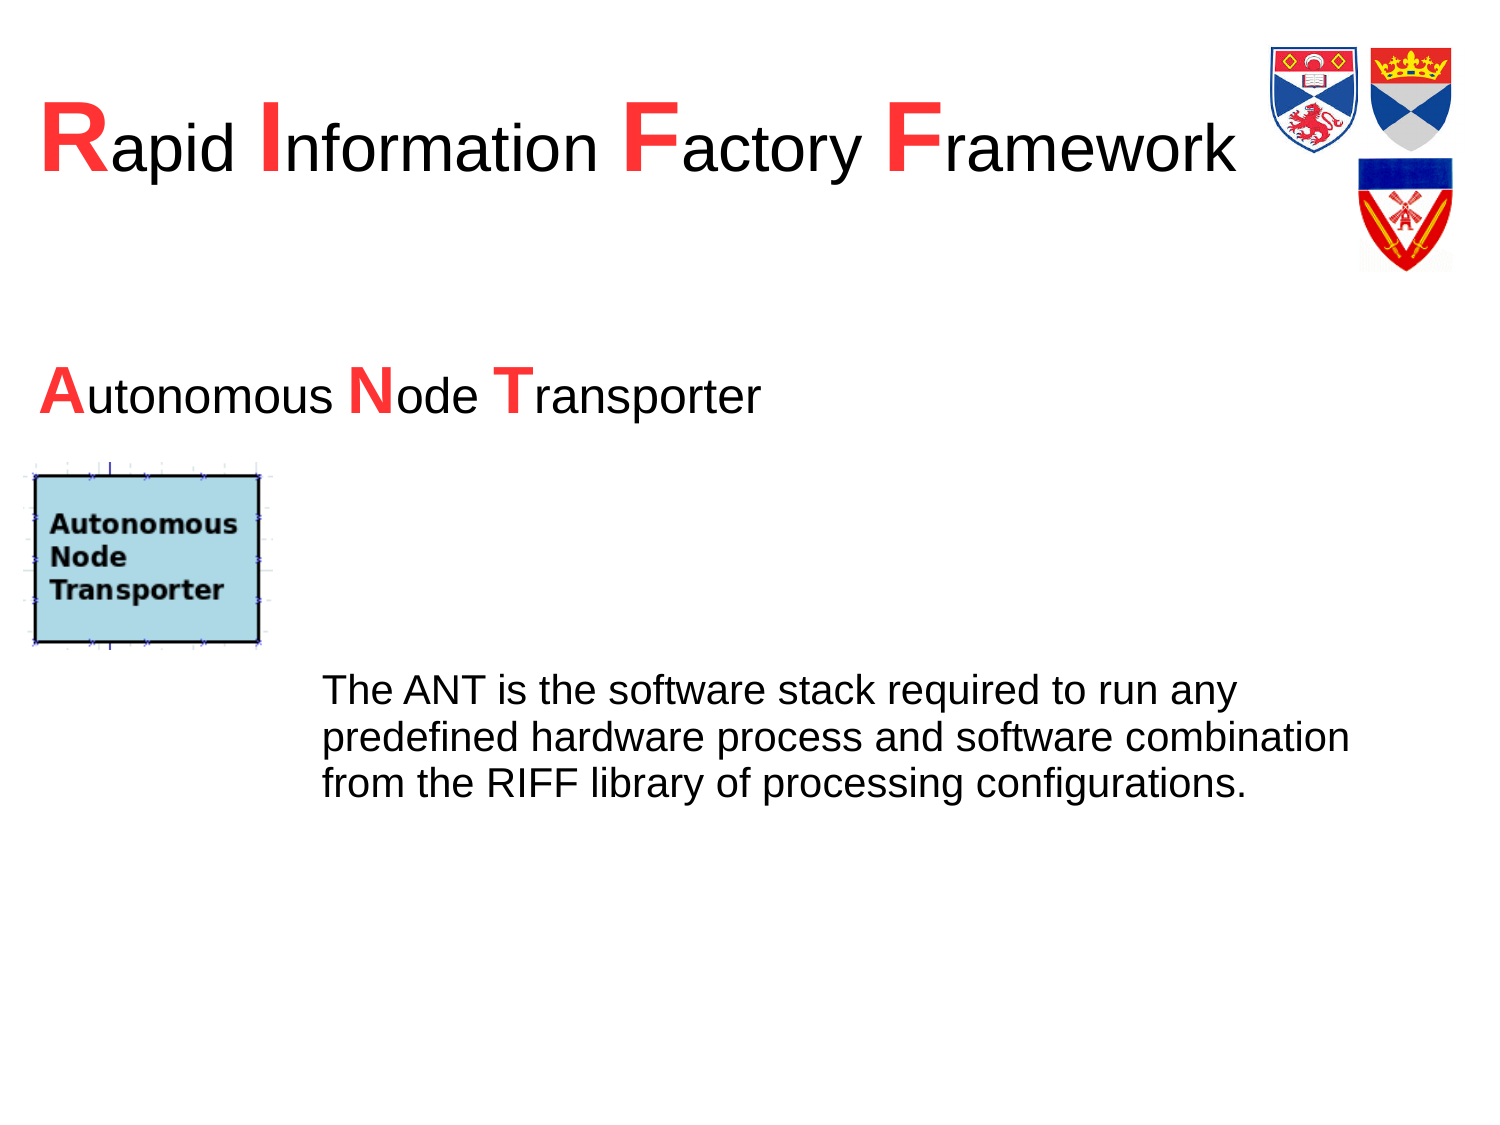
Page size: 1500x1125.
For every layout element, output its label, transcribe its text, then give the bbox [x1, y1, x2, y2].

text_box Autonomous Node Transporter [23, 345, 1458, 438]
picture [1358, 158, 1453, 272]
text_box The ANT is the software stack required to run any predefined hardware process and software combination from the RIFF library of processing configurations. [307, 659, 1394, 993]
text_box Rapid Information Factory Framework [23, 73, 1269, 201]
picture [1268, 45, 1465, 154]
picture [23, 462, 273, 650]
